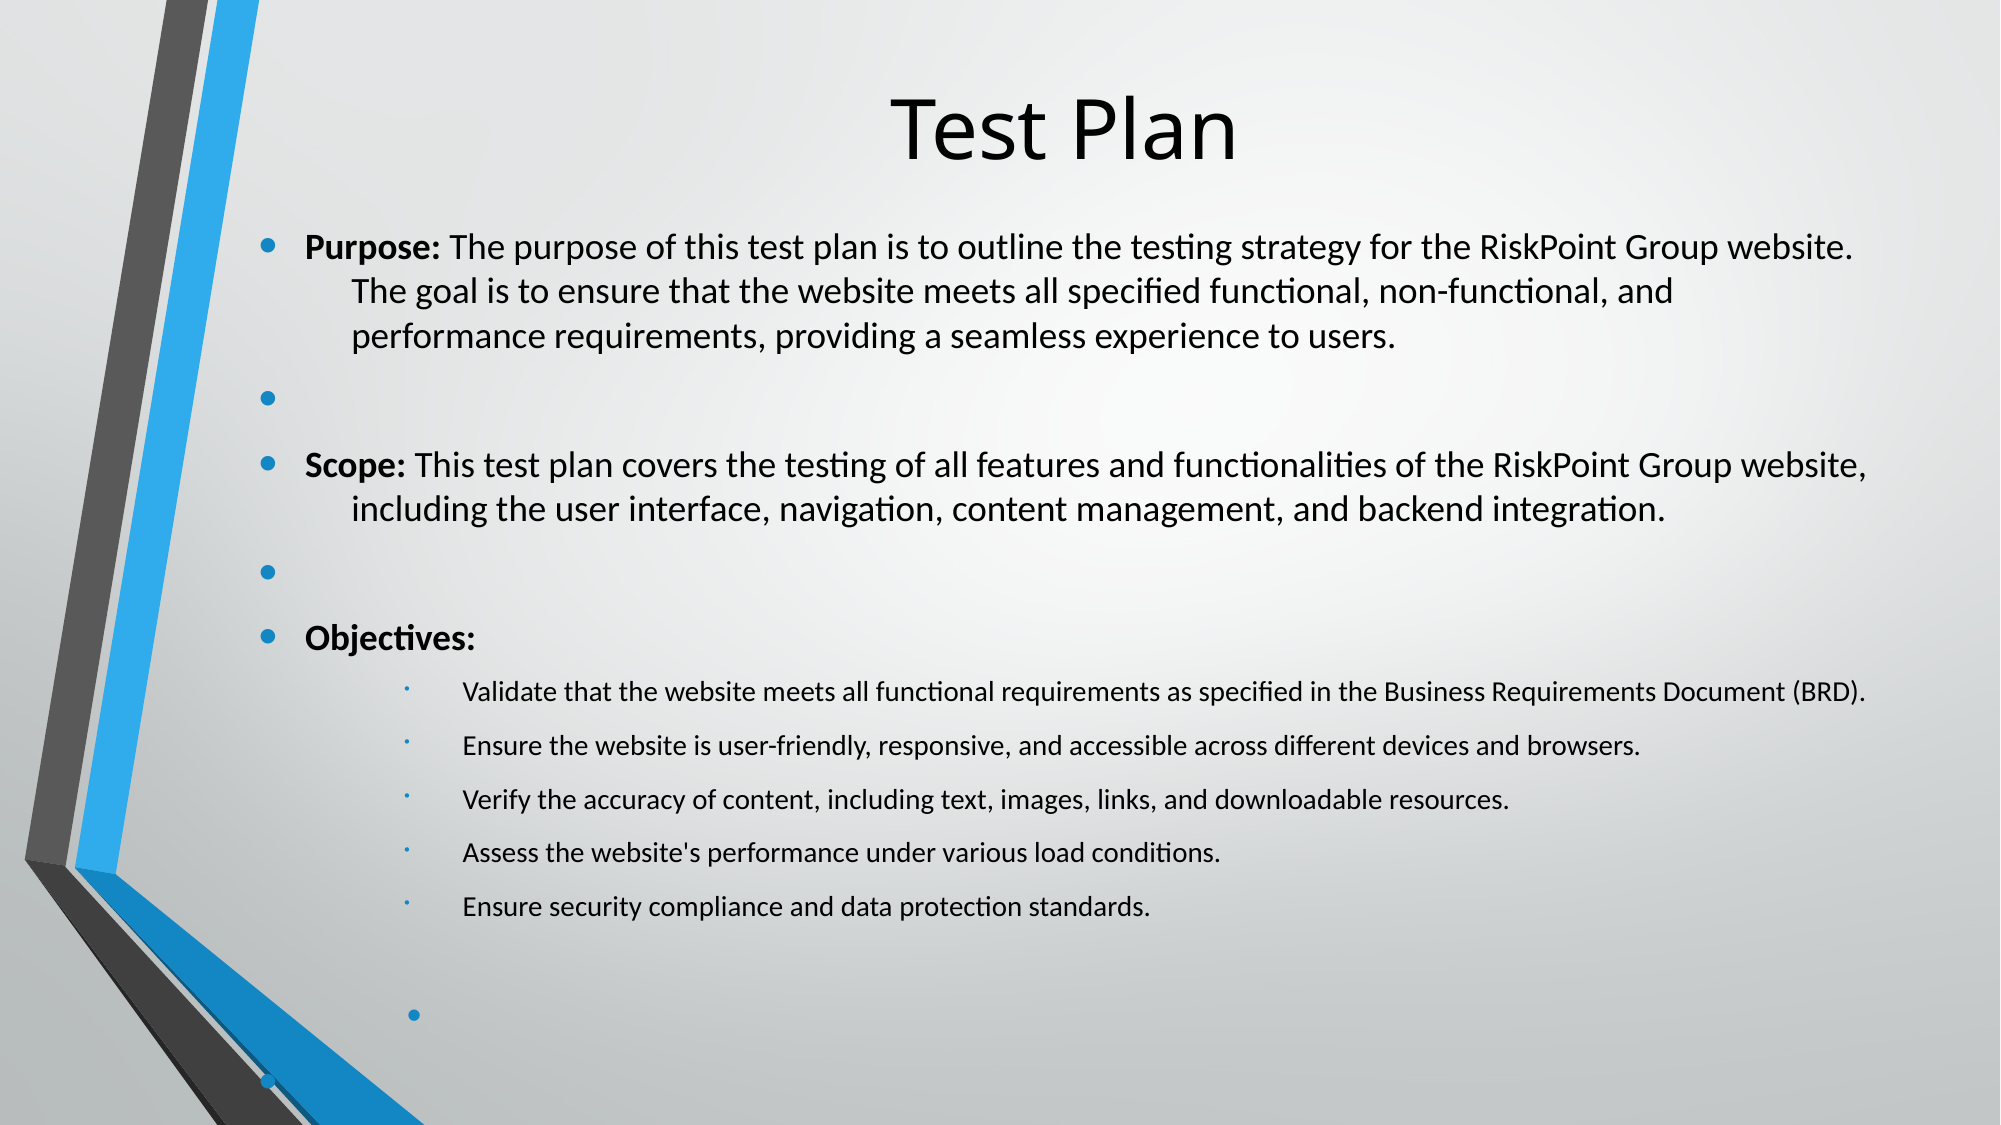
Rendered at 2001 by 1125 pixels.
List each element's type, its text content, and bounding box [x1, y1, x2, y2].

title Test Plan [243, 18, 1887, 214]
list Purpose: The purpose of this test plan is to outline the testing strategy for the RiskPoint Group website. The goal is to ensure that the website meets all specified functional, non-functional, and performance requirements, providing a seamless experience to users. Scope: This test plan covers the testing of all features and functionalities of the RiskPoint Group website, including the user interface, navigation, content management, and backend integration. Objectives: Validate that the website meets all functional requirements as specified in the Business Requirements Document (BRD). Ensure the website is user-friendly, responsive, and accessible across different devices and browsers. Verify the accuracy of content, including text, images, links, and downloadable resources. Assess the website's performance under various load conditions. Ensure security compliance and data protection standards. [243, 214, 1887, 973]
